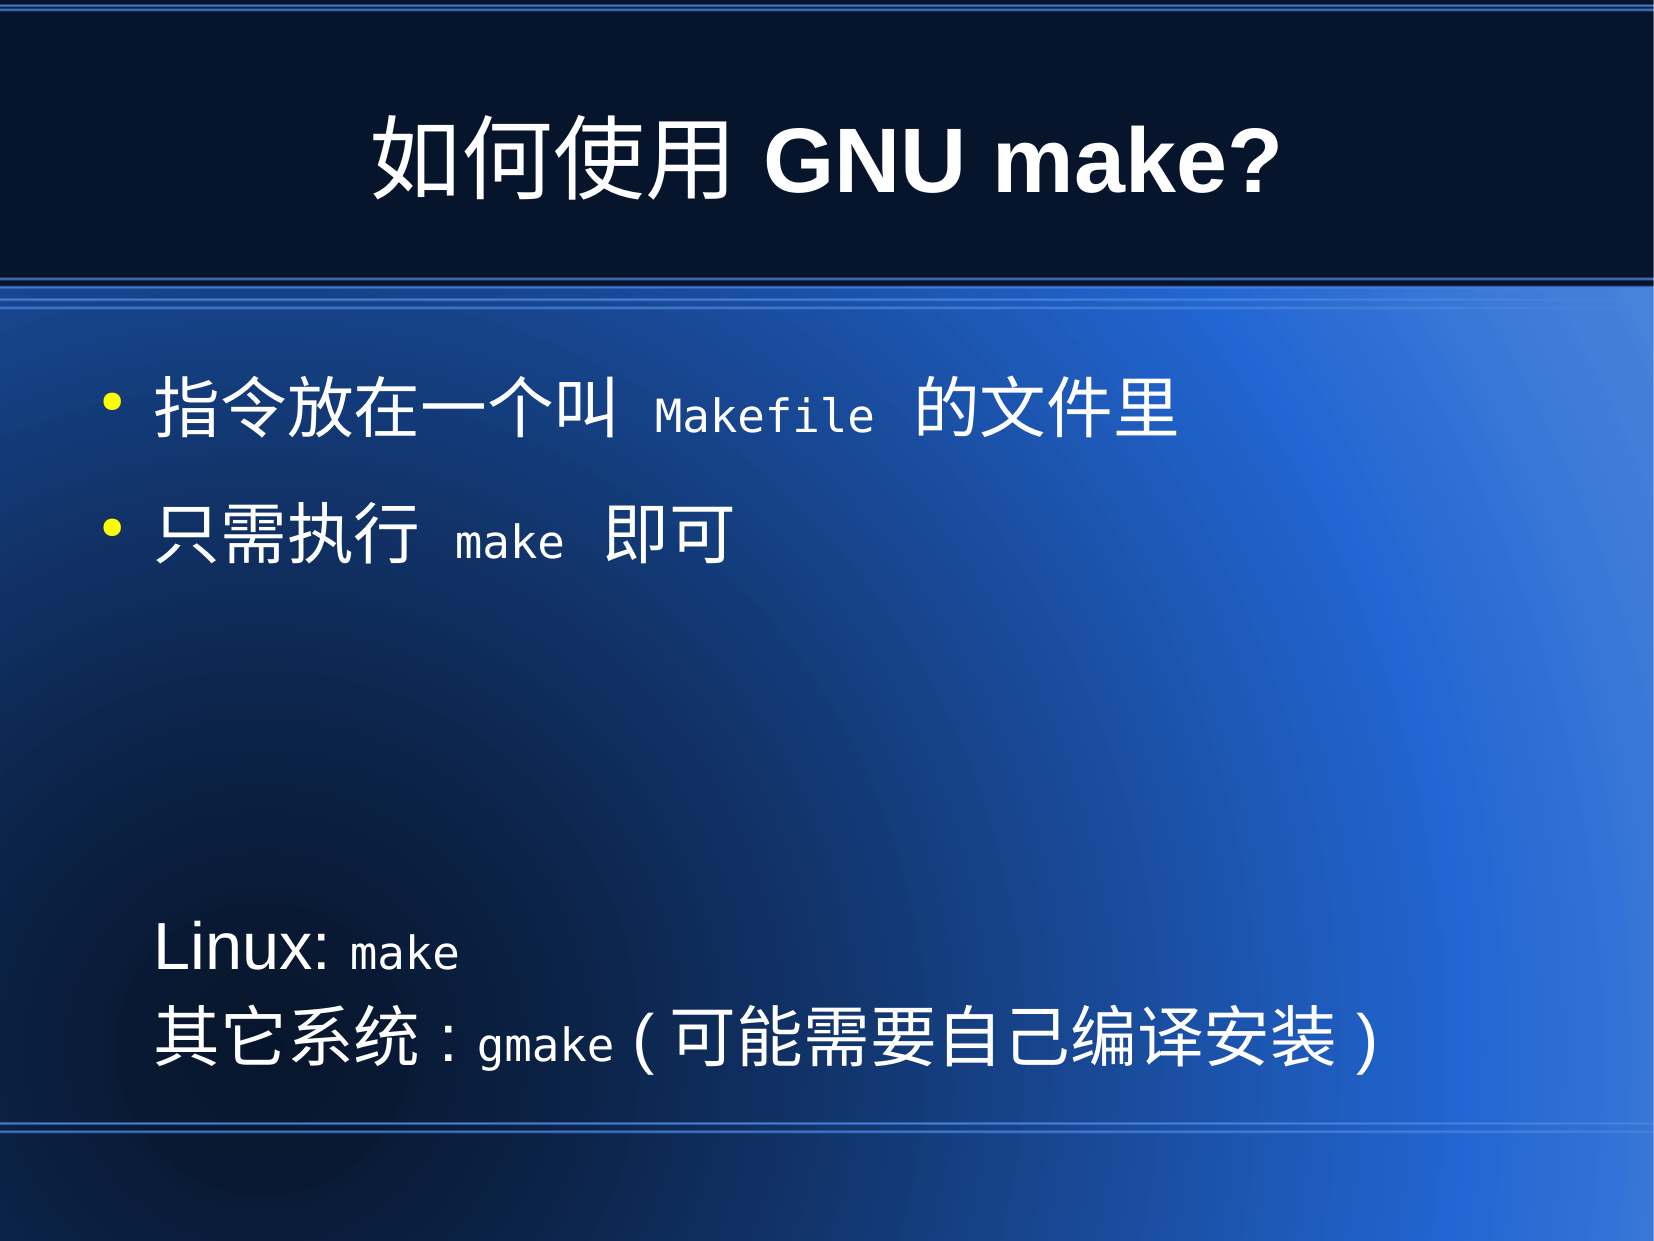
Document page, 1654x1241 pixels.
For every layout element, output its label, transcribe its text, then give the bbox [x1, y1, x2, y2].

title 如何使用GNU make? [82, 49, 1571, 257]
list 指令放在一个叫 Makefile 的文件里 只需执行 make 即可 Linux: make 其它系统: gmake (可能需要自己编译安装) [82, 355, 1571, 1058]
picture [0, 0, 1654, 1241]
